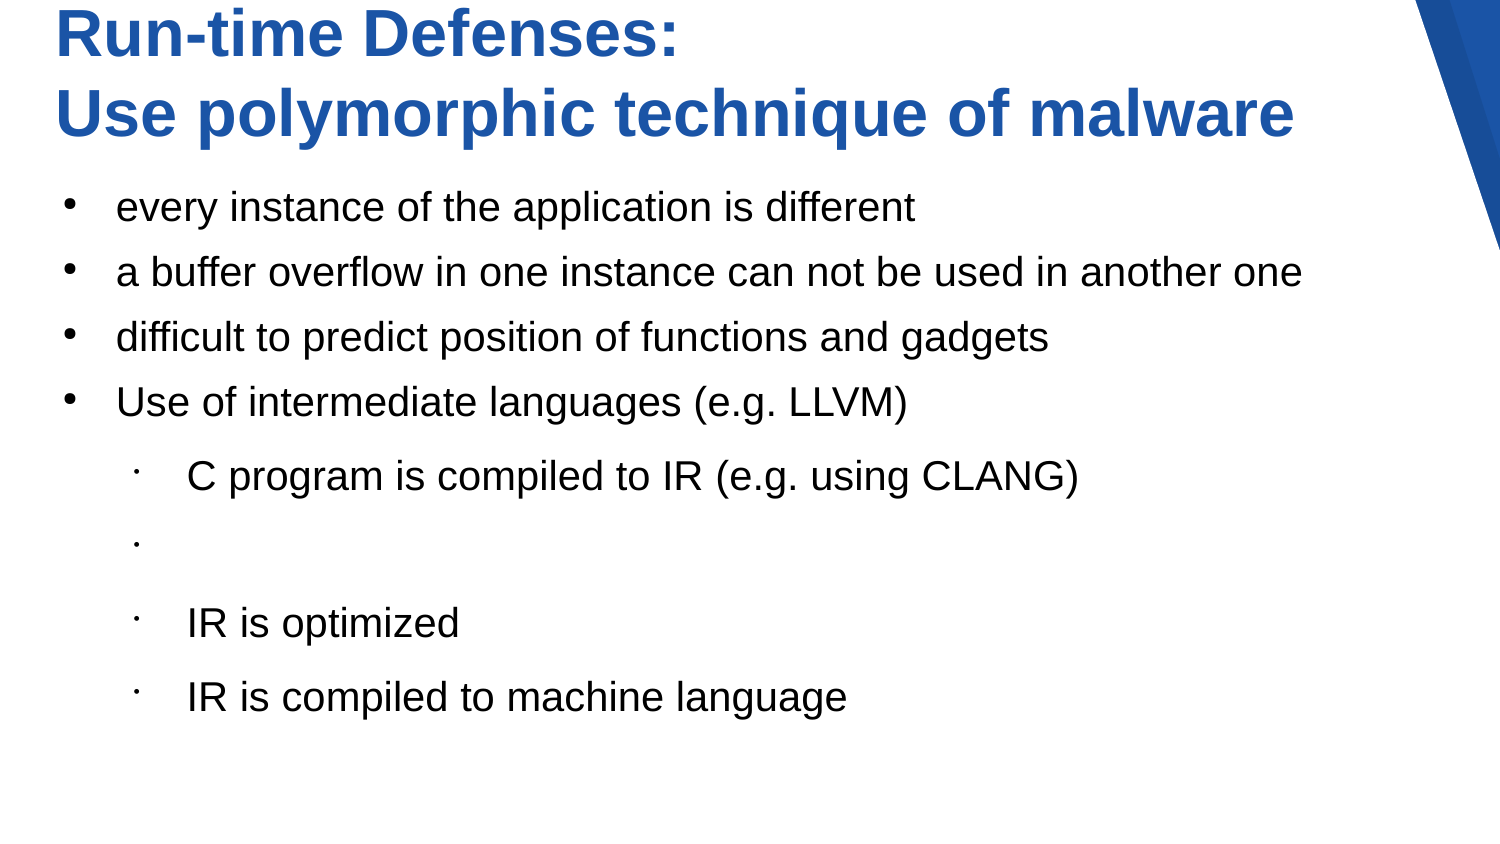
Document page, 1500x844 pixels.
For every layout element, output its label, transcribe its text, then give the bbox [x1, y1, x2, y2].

title Run-time Defenses: Use polymorphic technique of malware [40, 97, 1366, 166]
list every instance of the application is different a buffer overflow in one instance can not be used in another one difficult to predict position of functions and gadgets Use of intermediate languages (e.g. LLVM) C program is compiled to IR (e.g. using CLANG) IR is optimized IR is compiled to machine language [30, 165, 1486, 603]
